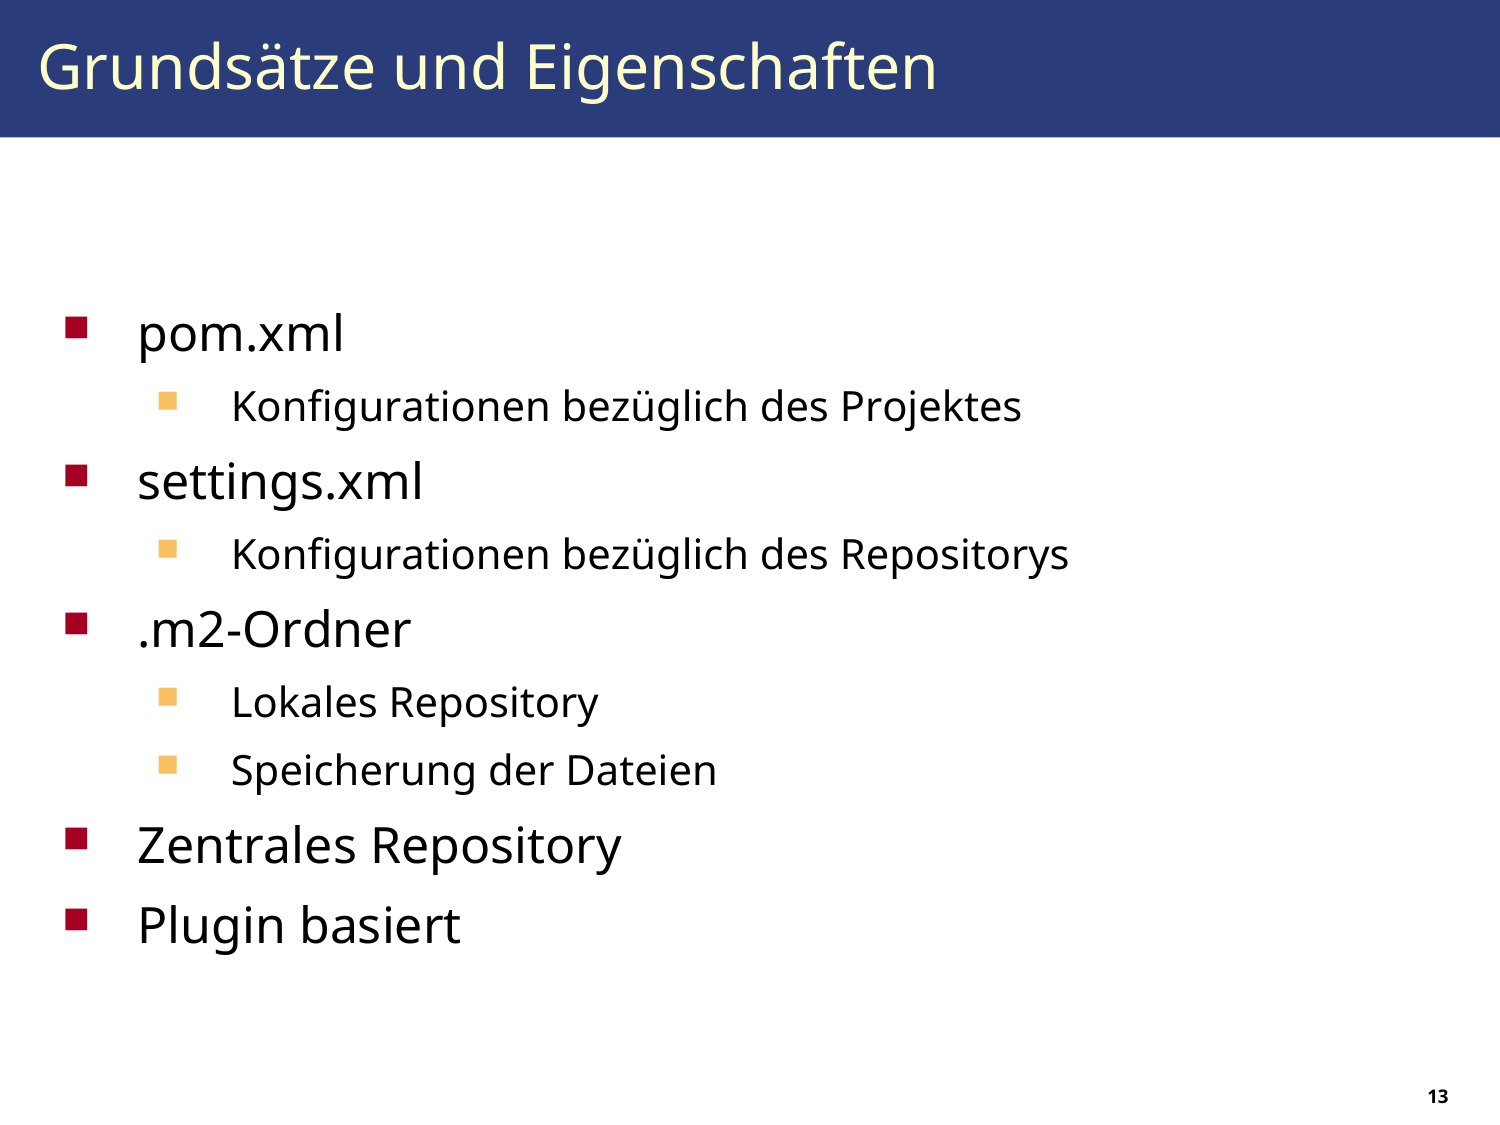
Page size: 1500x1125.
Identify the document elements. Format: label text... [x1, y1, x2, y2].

list pom.xml Konfigurationen bezüglich des Projektes settings.xml Konfigurationen bezüglich des Repositorys .m2-Ordner Lokales Repository Speicherung der Dateien Zentrales Repository Plugin basiert [62, 149, 1450, 1073]
title Grundsätze und Eigenschaften [37, 22, 1476, 109]
